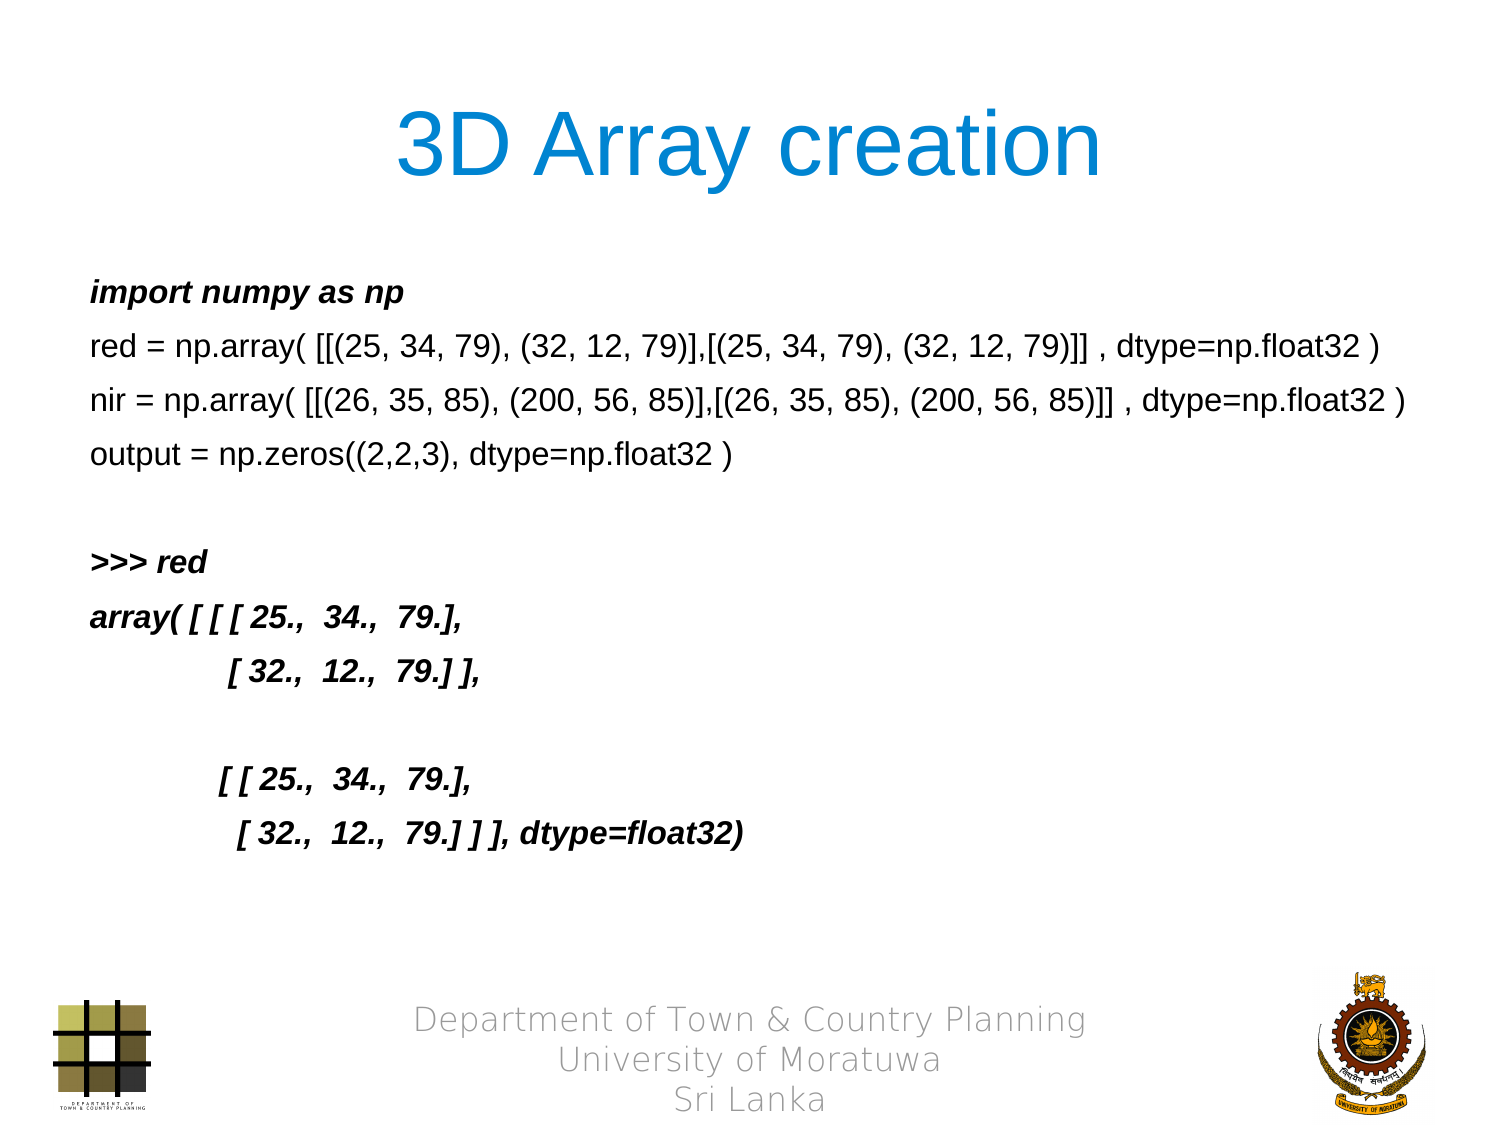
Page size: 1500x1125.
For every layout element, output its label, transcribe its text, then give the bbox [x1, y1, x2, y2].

list import numpy as np red = np.array( [[(25, 34, 79), (32, 12, 79)],[(25, 34, 79), (32, 12, 79)]] , dtype=np.float32 ) nir = np.array( [[(26, 35, 85), (200, 56, 85)],[(26, 35, 85), (200, 56, 85)]] , dtype=np.float32 ) output = np.zeros((2,2,3), dtype=np.float32 ) >>> red array( [ [ [ 25., 34., 79.], [ 32., 12., 79.] ], [ [ 25., 34., 79.], [ 32., 12., 79.] ] ], dtype=float32) [75, 262, 1426, 916]
title 3D Array creation [75, 45, 1426, 233]
picture [1312, 966, 1435, 1125]
picture [53, 1000, 151, 1110]
